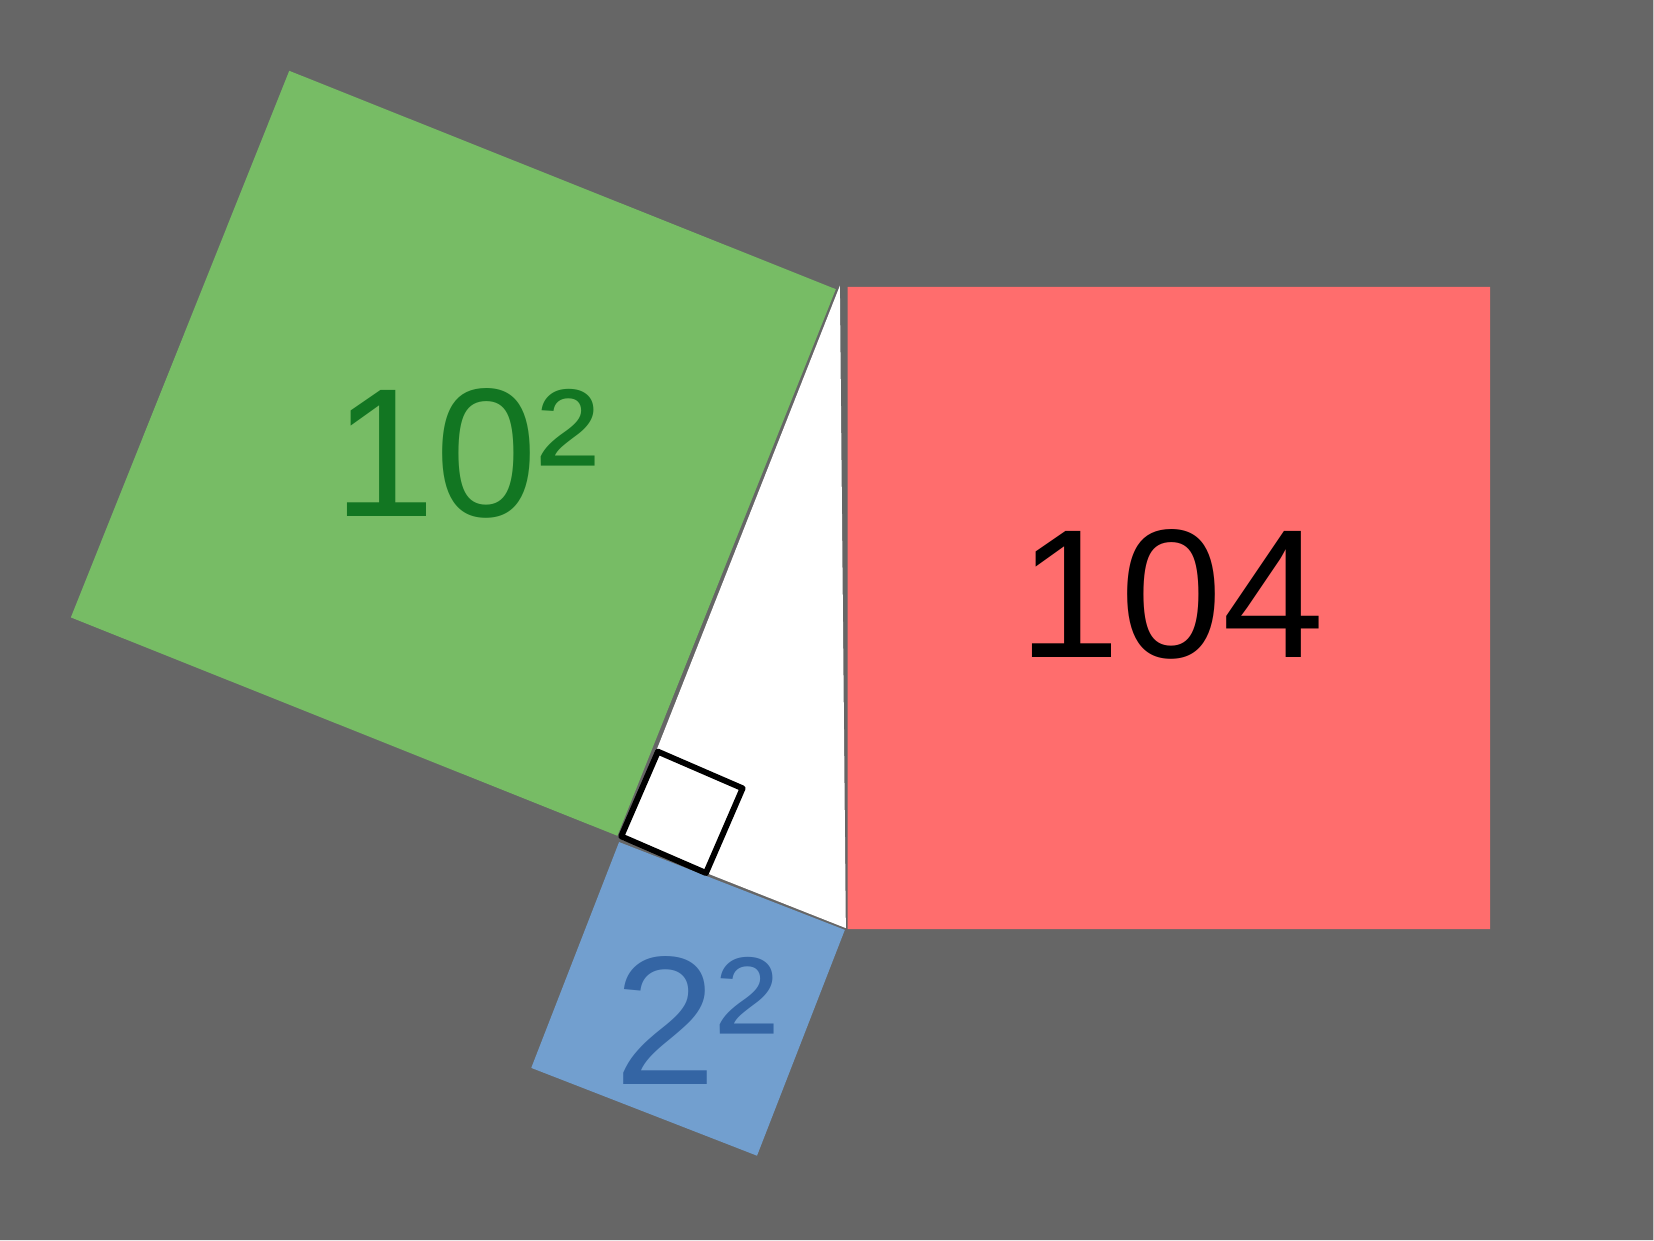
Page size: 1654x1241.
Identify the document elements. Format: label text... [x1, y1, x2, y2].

text_box 104 [1003, 484, 1371, 704]
text_box 2² [599, 910, 863, 1217]
text_box [0, 0, 1654, 1241]
text_box 10² [318, 343, 626, 768]
